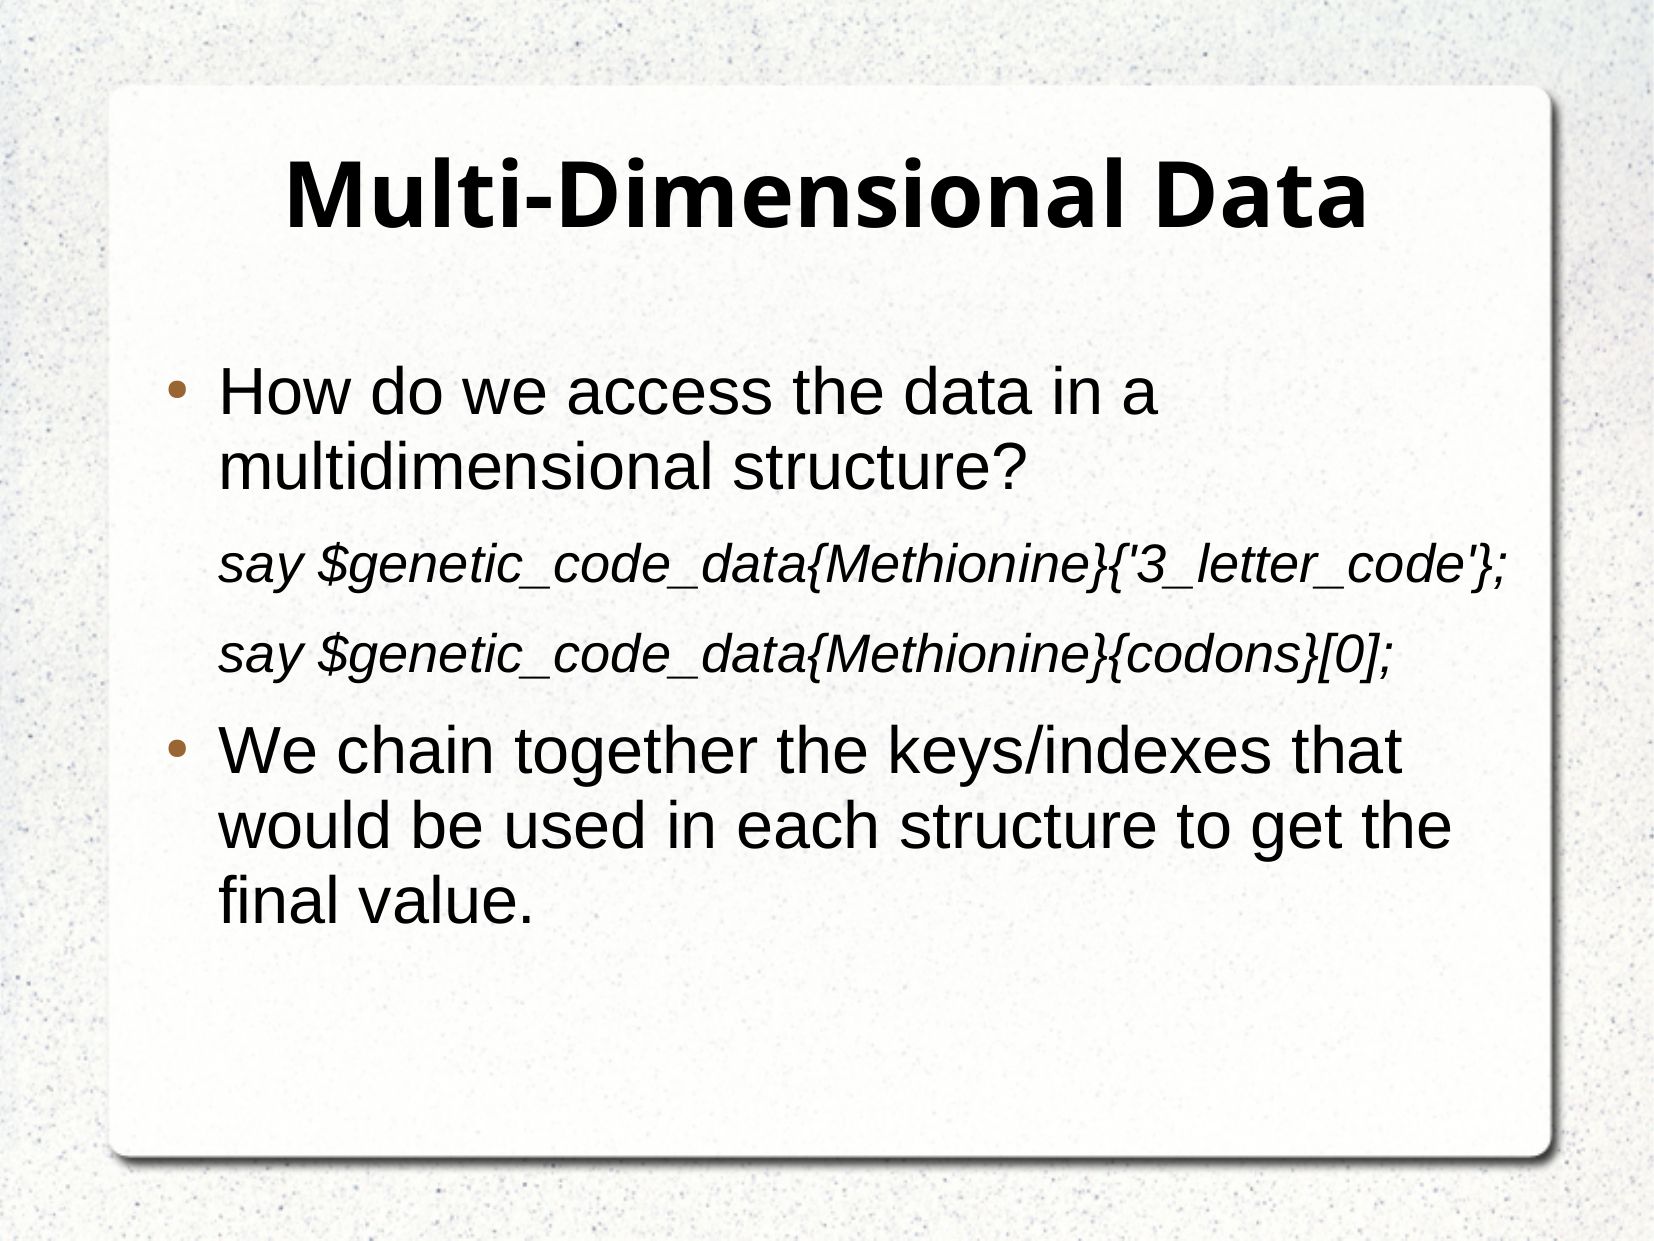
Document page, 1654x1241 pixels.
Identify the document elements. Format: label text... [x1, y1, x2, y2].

list How do we access the data in a multidimensional structure? say $genetic_code_data{Methionine}{'3_letter_code'}; say $genetic_code_data{Methionine}{codons}[0]; We chain together the keys/indexes that would be used in each structure to get the final value. [147, 354, 1536, 1093]
picture [0, 0, 1654, 1241]
title Multi-Dimensional Data [118, 88, 1536, 296]
